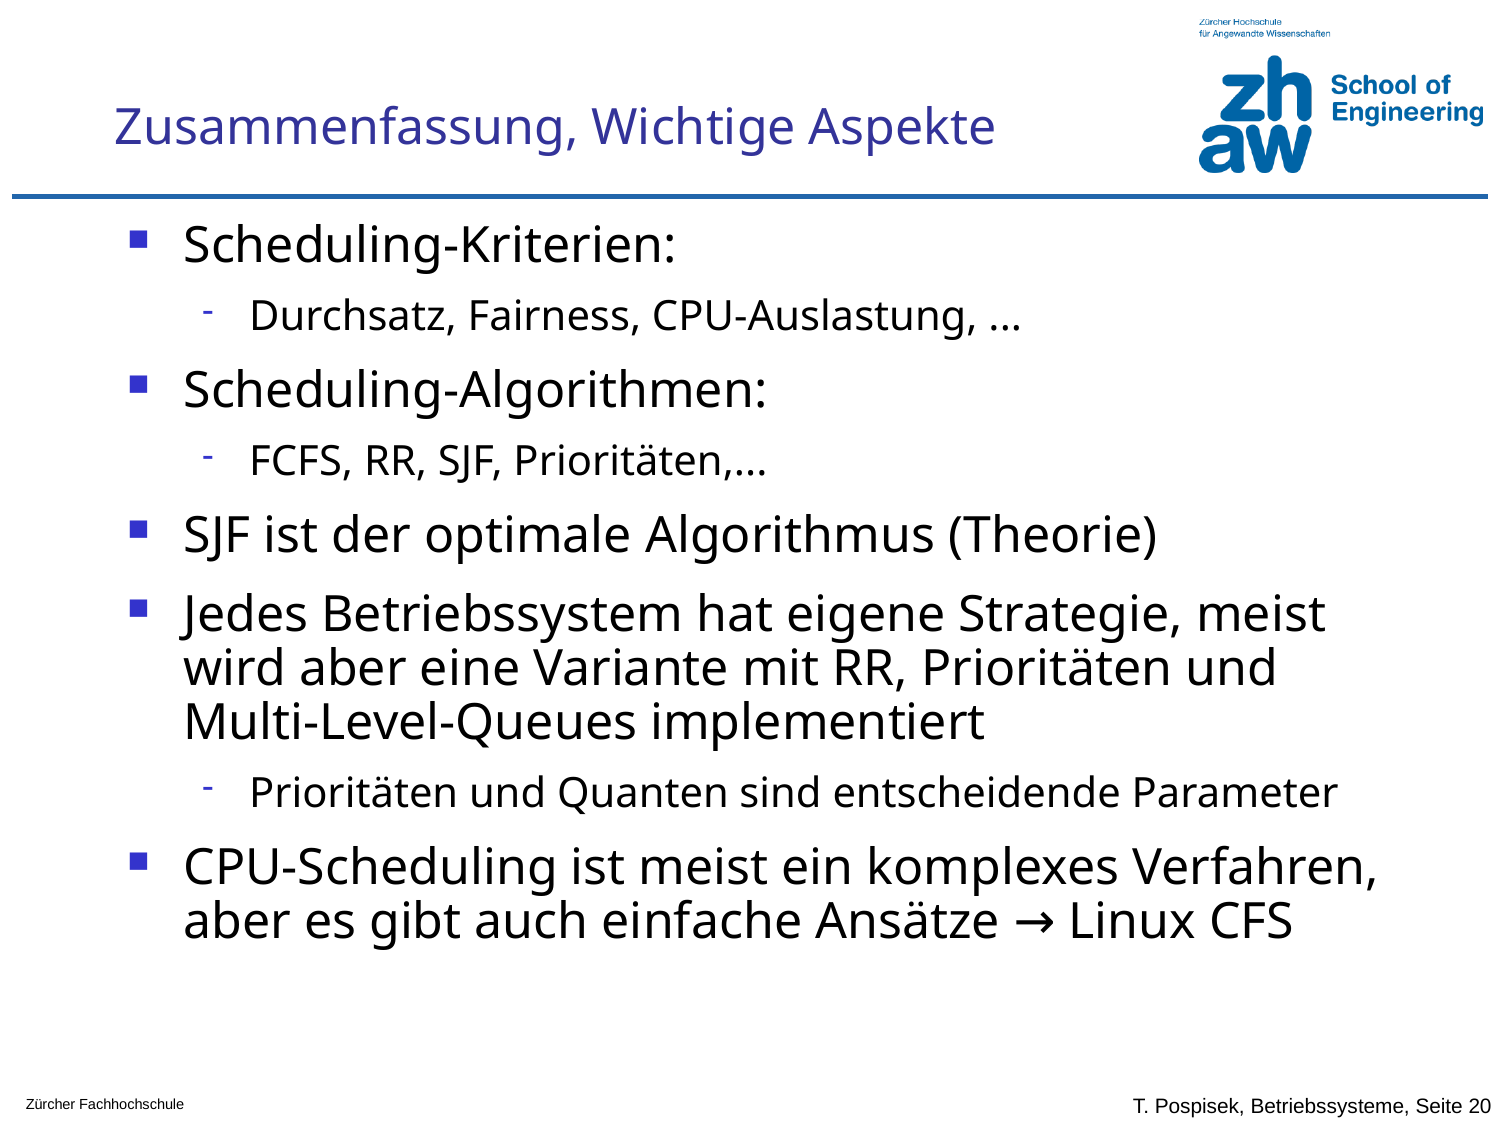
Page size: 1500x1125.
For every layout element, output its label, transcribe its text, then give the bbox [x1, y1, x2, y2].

title Zusammenfassung, Wichtige Aspekte [99, 50, 1379, 163]
text_box Scheduling-Kriterien: Durchsatz, Fairness, CPU-Auslastung, ... Scheduling-Algorithmen: FCFS, RR, SJF, Prioritäten,... SJF ist der optimale Algorithmus (Theorie) Jedes Betriebssystem hat eigene Strategie, meist wird aber eine Variante mit RR, Prioritäten und Multi-Level-Queues implementiert Prioritäten und Quanten sind entscheidende Parameter CPU-Scheduling ist meist ein komplexes Verfahren, aber es gibt auch einfache Ansätze → Linux CFS [112, 212, 1425, 975]
picture [1199, 19, 1483, 173]
